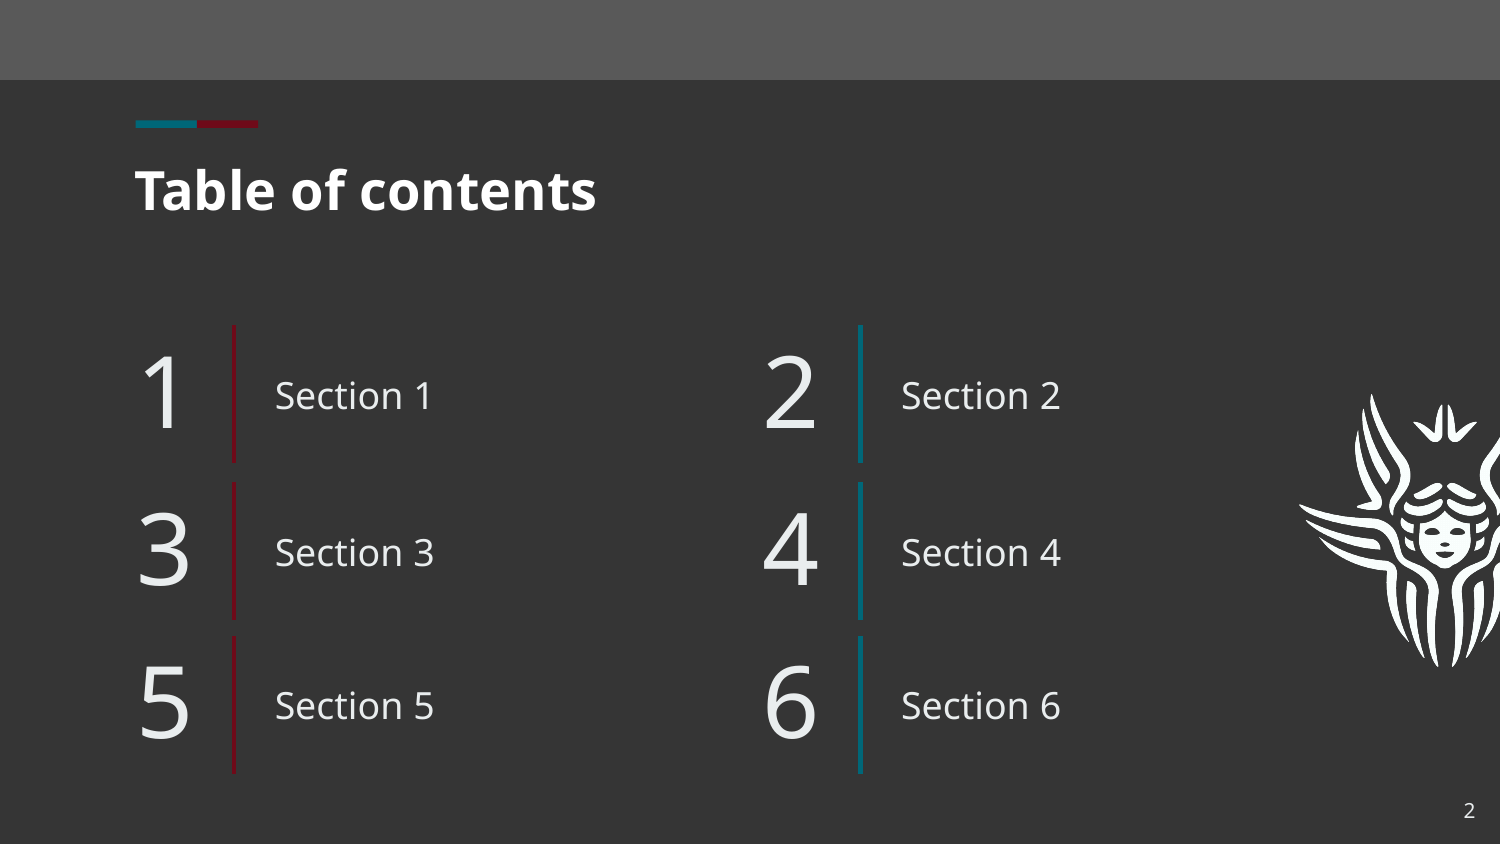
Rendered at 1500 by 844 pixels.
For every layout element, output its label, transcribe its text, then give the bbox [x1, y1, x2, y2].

slide_number <number> [1400, 779, 1491, 844]
picture [1299, 394, 1500, 667]
title Table of contents [119, 141, 1381, 230]
text_box Section 6 [886, 635, 1238, 774]
text_box Section 4 [886, 481, 1238, 620]
text_box Section 3 [259, 481, 611, 620]
text_box Section 1 [259, 325, 611, 464]
text_box Section 5 [259, 635, 611, 774]
text_box Section 2 [886, 325, 1238, 464]
